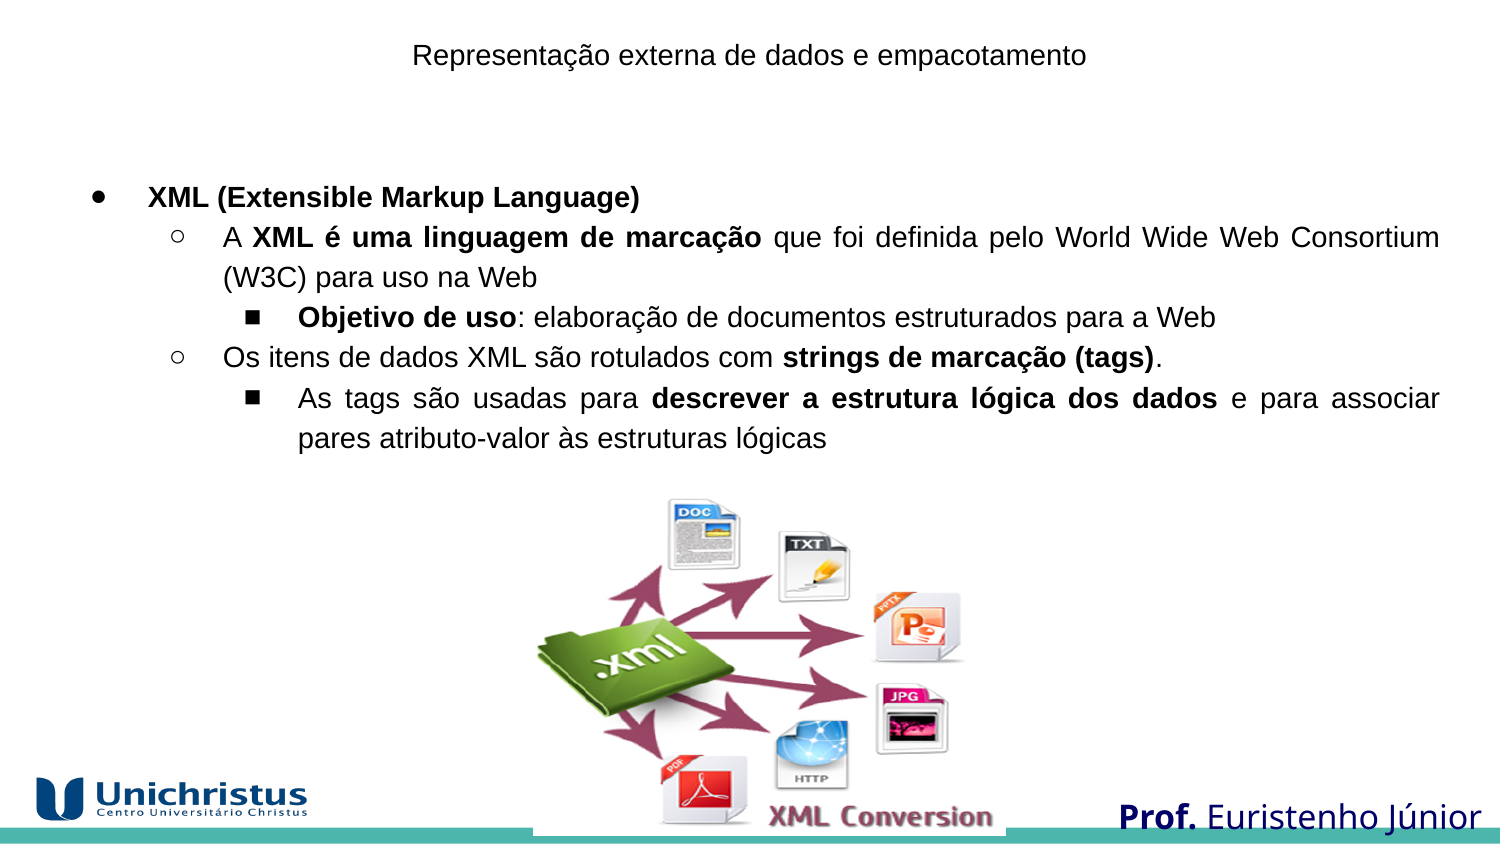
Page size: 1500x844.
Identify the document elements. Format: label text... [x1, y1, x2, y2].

picture [533, 494, 1006, 836]
title Representação externa de dados e empacotamento [51, 20, 1449, 137]
list XML (Extensible Markup Language) A XML é uma linguagem de marcação que foi definida pelo World Wide Web Consortium (W3C) para uso na Web Objetivo de uso: elaboração de documentos estruturados para a Web Os itens de dados XML são rotulados com strings de marcação (tags). As tags são usadas para descrever a estrutura lógica dos dados e para associar pares atributo-valor às estruturas lógicas [57, 157, 1456, 756]
picture [32, 775, 311, 822]
